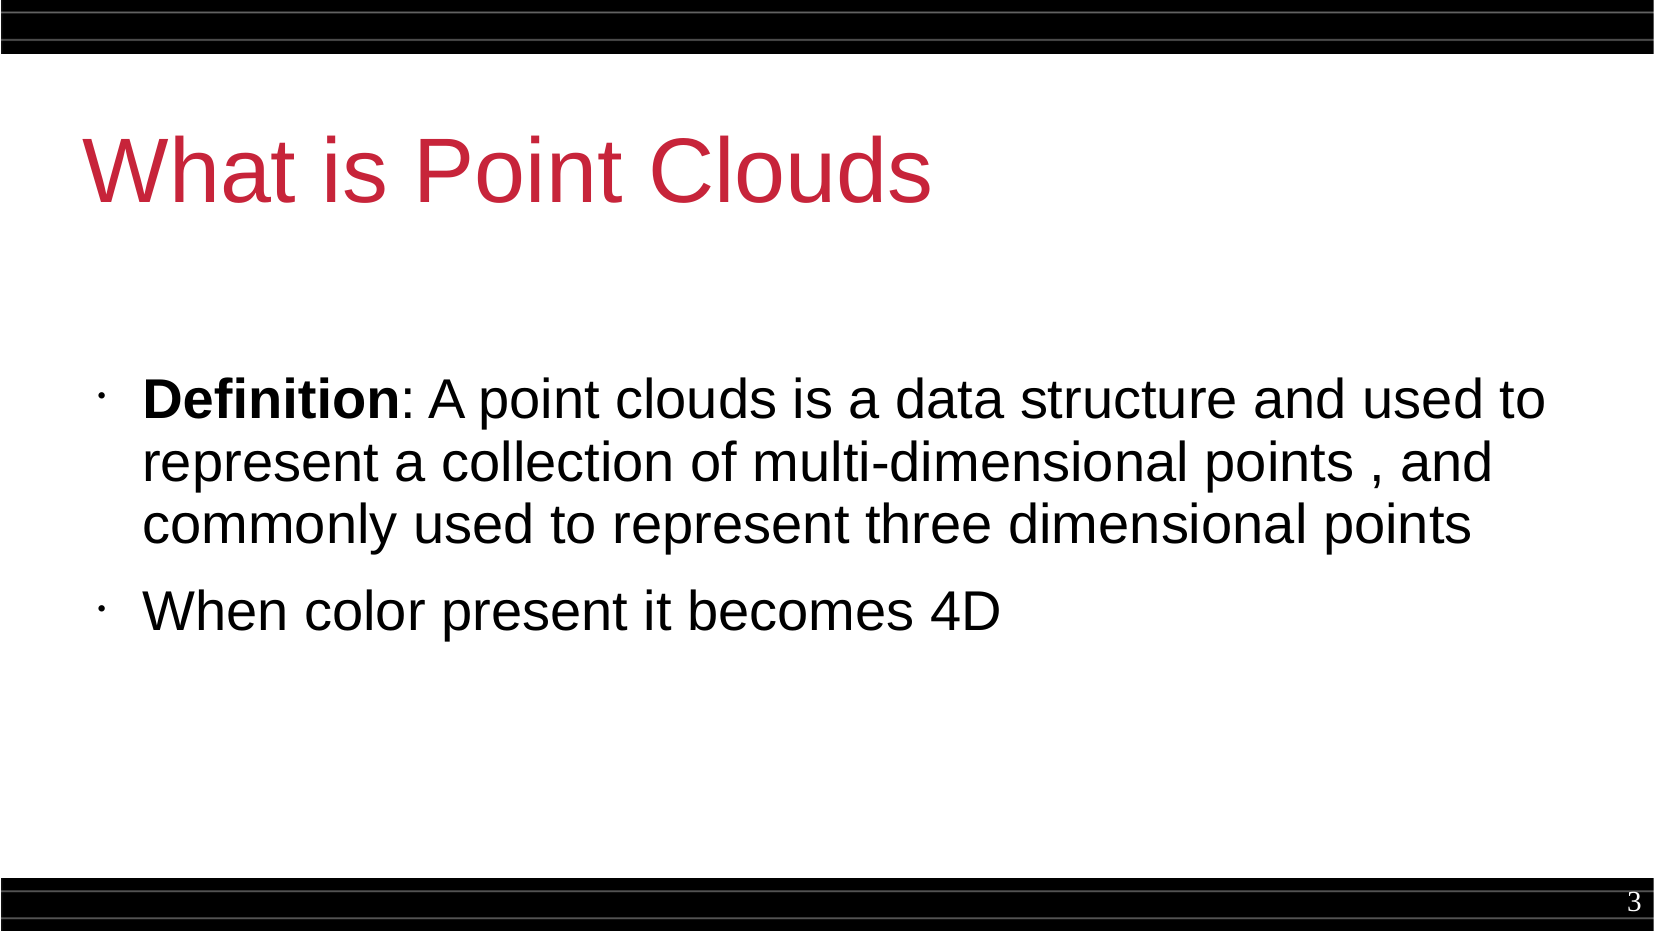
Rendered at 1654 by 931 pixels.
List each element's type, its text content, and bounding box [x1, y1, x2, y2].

picture [1, 0, 1654, 54]
list Definition: A point clouds is a data structure and used to represent a collection of multi-dimensional points , and commonly used to represent three dimensional points When color present it becomes 4D [82, 280, 1571, 663]
title What is Point Clouds [82, 92, 1571, 249]
picture [1, 878, 1654, 931]
